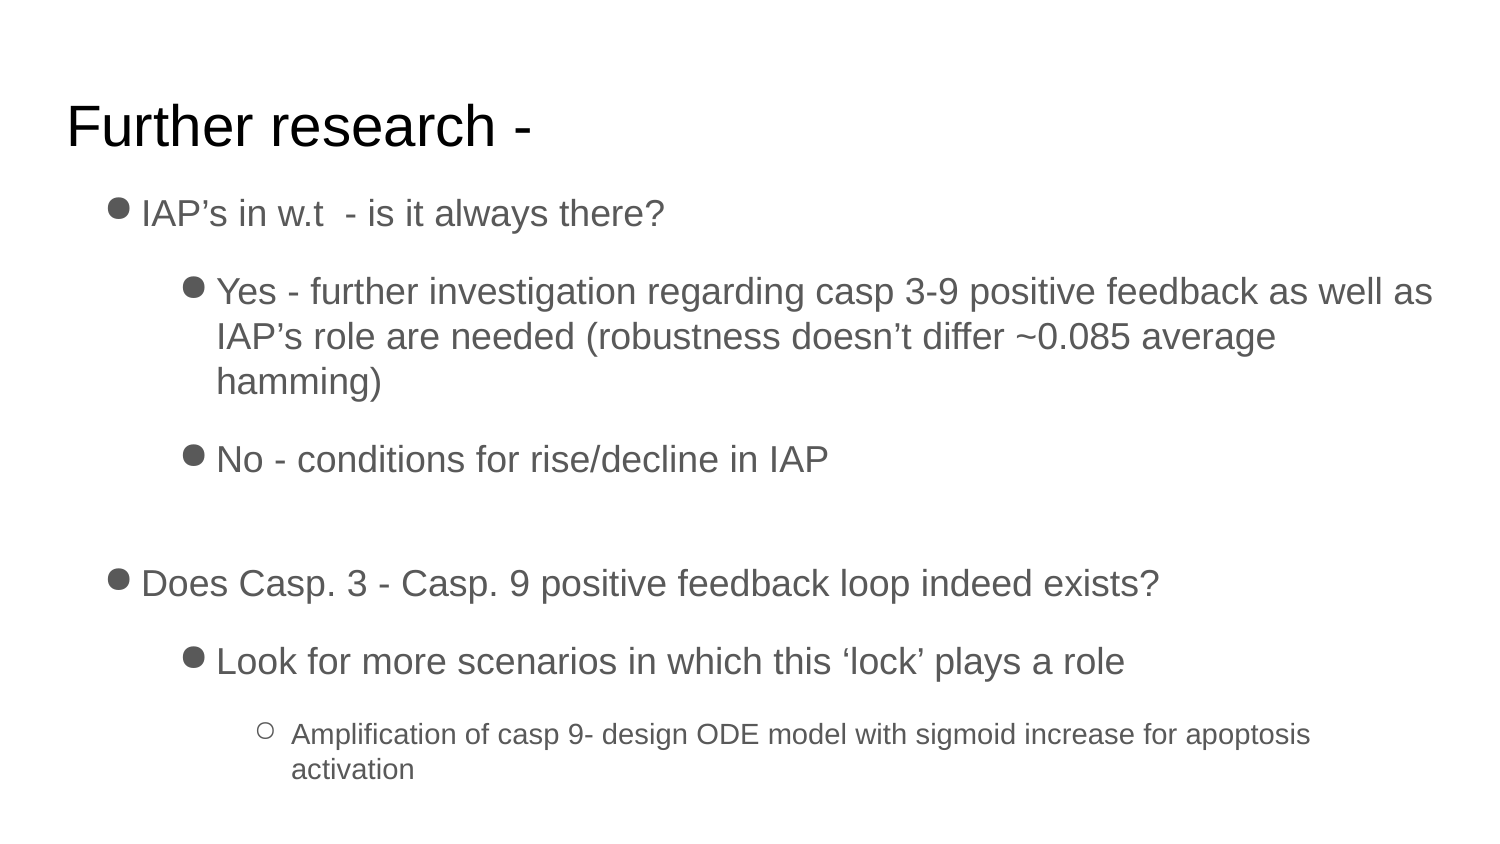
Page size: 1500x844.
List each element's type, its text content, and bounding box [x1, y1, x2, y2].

title Further research - [51, 72, 1449, 166]
list IAP’s in w.t - is it always there? Yes - further investigation regarding casp 3-9 positive feedback as well as IAP’s role are needed (robustness doesn’t differ ~0.085 average hamming) No - conditions for rise/decline in IAP Does Casp. 3 - Casp. 9 positive feedback loop indeed exists? Look for more scenarios in which this ‘lock’ plays a role Amplification of casp 9- design ODE model with sigmoid increase for apoptosis activation [51, 166, 1449, 750]
